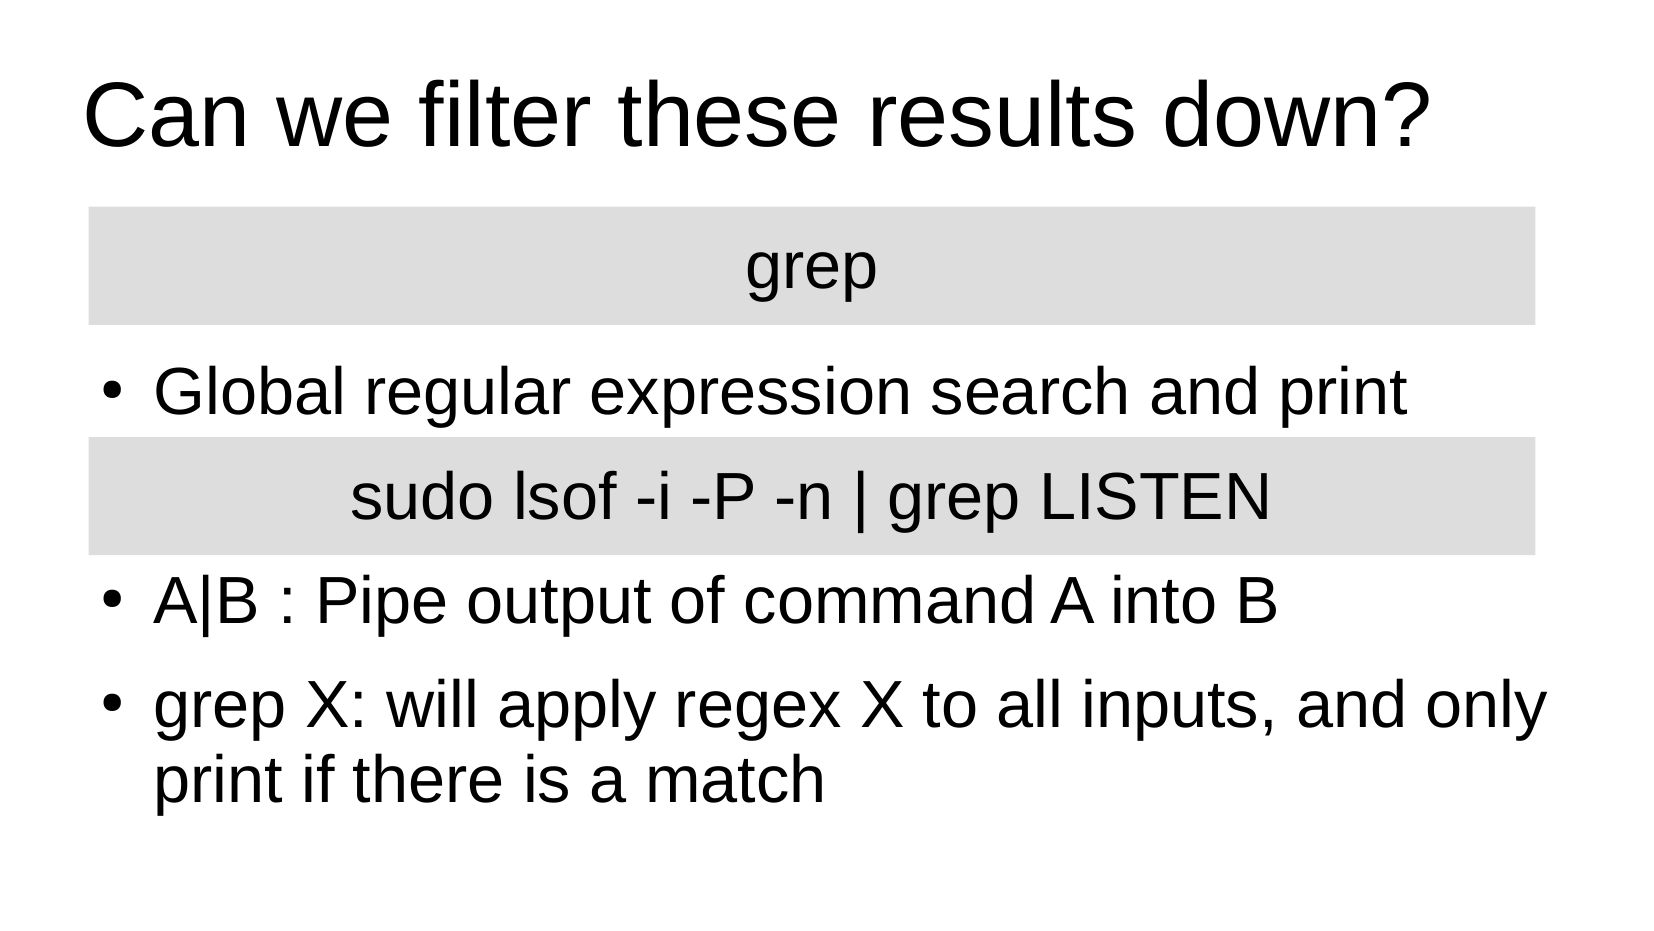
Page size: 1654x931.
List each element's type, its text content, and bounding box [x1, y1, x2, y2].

list Global regular expression search and print A|B : Pipe output of command A into B grep X: will apply regex X to all inputs, and only print if there is a match [82, 354, 1571, 827]
text_box sudo lsof -i -P -n | grep LISTEN [88, 437, 1536, 556]
text_box grep [88, 206, 1536, 325]
title Can we filter these results down? [82, 37, 1571, 193]
